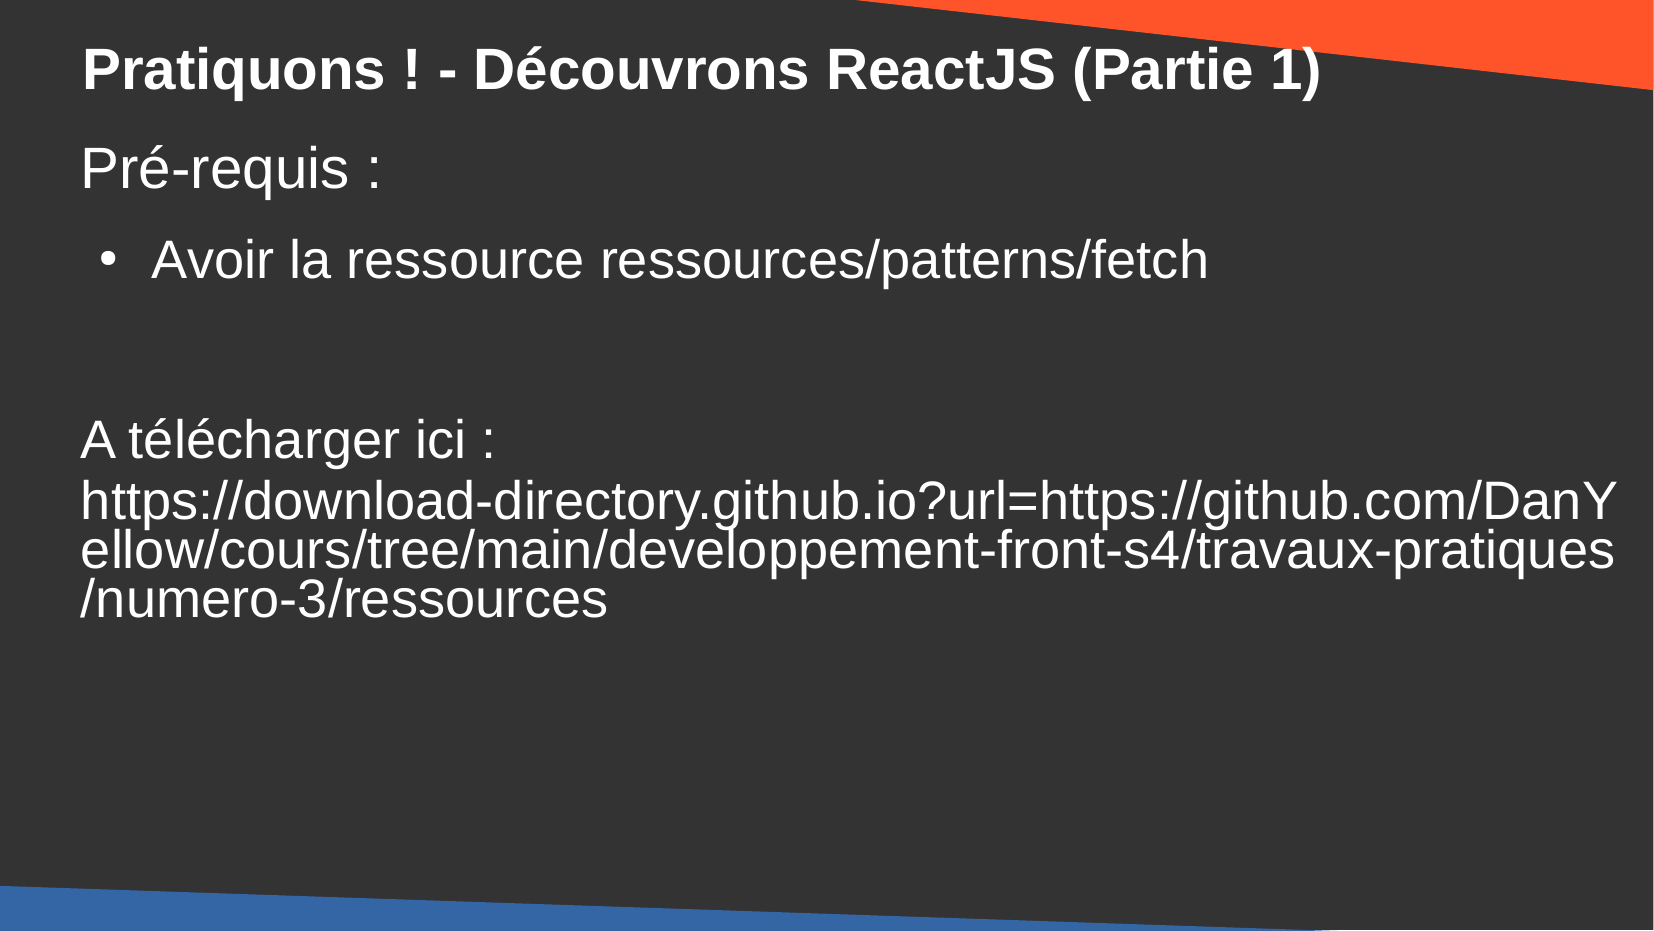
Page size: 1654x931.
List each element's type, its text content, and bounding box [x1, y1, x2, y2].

title Pratiquons ! - Découvrons ReactJS (Partie 1) [82, 37, 1571, 114]
text_box [0, 885, 1337, 931]
text_box [855, 0, 1654, 91]
list Pré-requis : Avoir la ressource ressources/patterns/fetch A télécharger ici : https://download-directory.github.io?url=https://github.com/DanYellow/cours/tree/main/developpement-front-s4/travaux-pratiques/numero-3/ressources [80, 135, 1620, 721]
